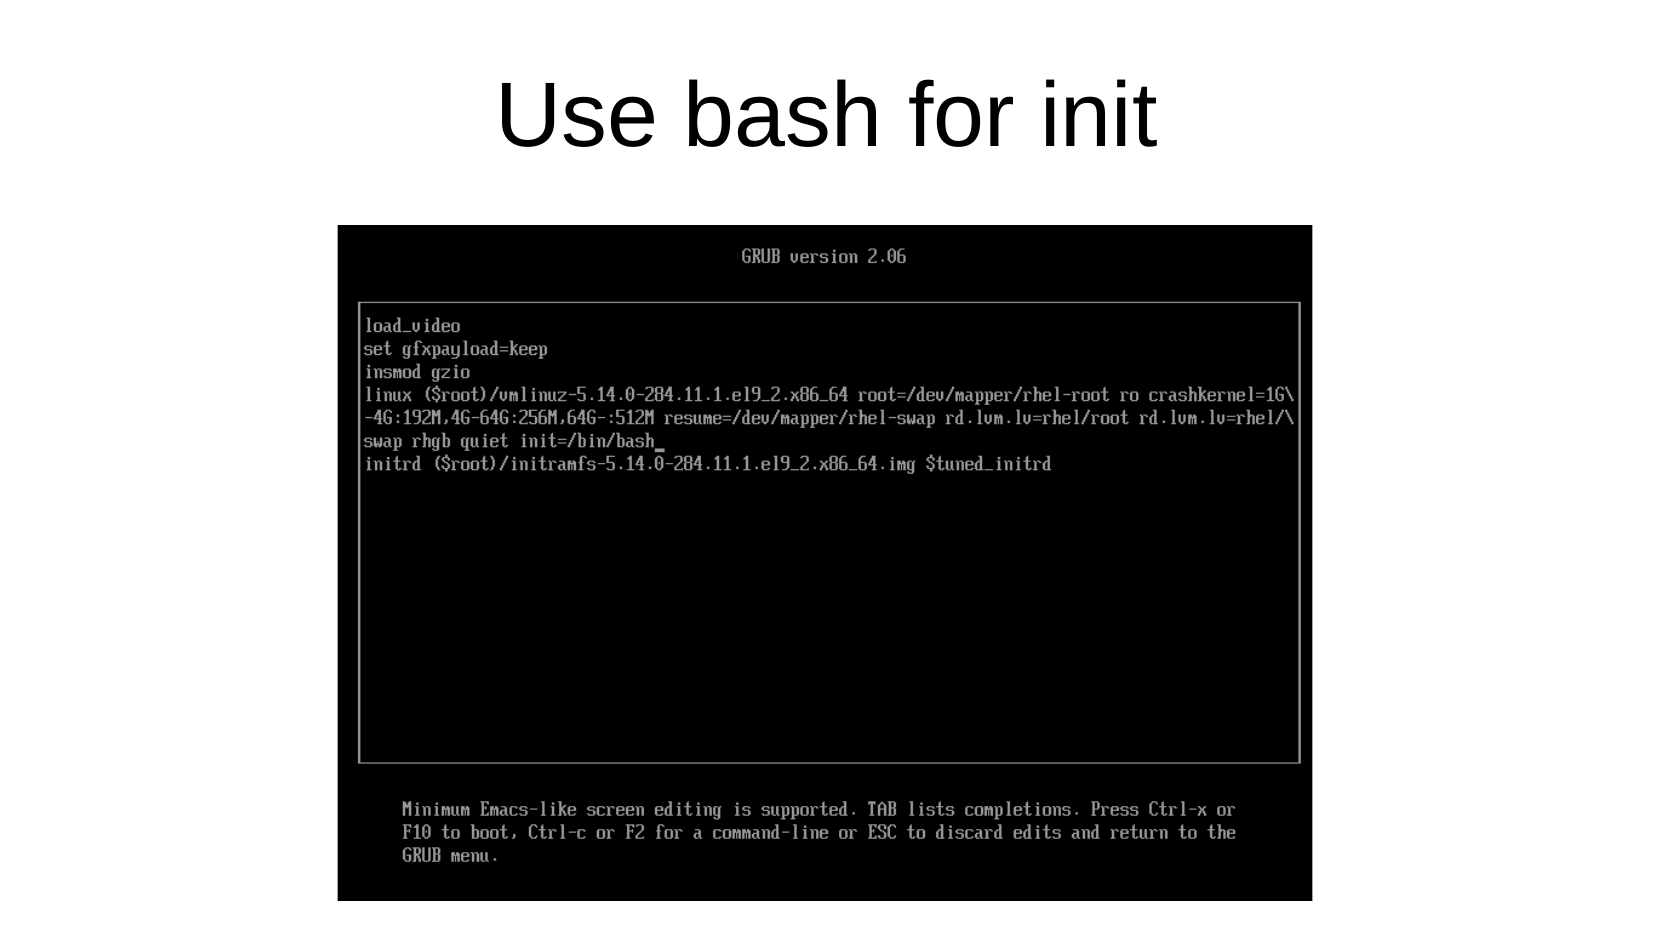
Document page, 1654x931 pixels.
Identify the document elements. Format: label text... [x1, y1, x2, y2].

picture [337, 225, 1313, 901]
title Use bash for init [82, 37, 1571, 193]
